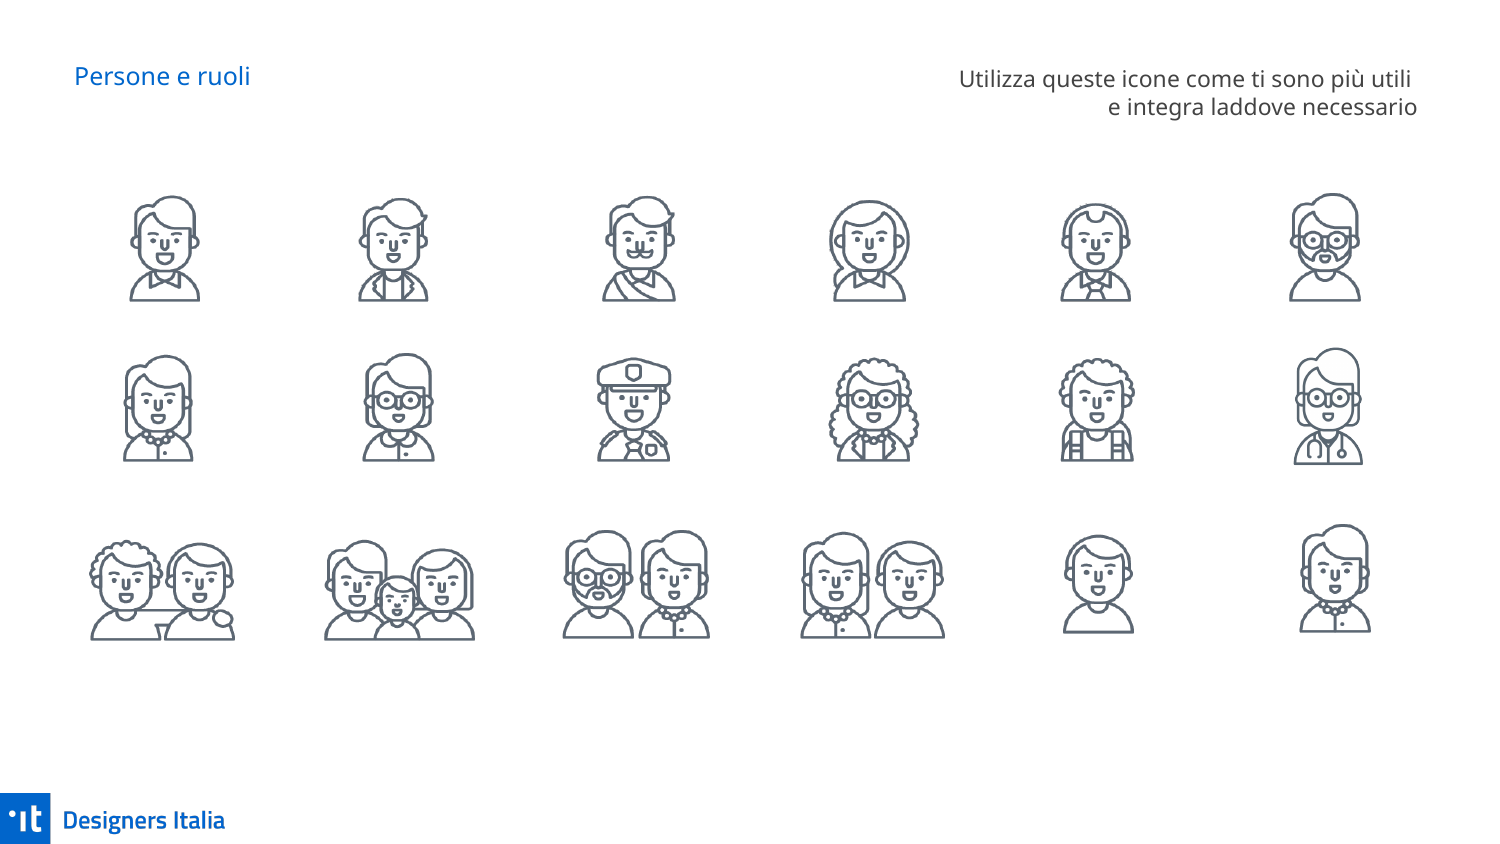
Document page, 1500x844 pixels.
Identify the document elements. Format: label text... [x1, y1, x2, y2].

picture [1263, 334, 1399, 470]
picture [1010, 506, 1189, 662]
picture [310, 514, 489, 669]
text_box Persone e ruoli [59, 52, 696, 99]
picture [548, 512, 726, 667]
picture [1010, 335, 1189, 490]
picture [318, 335, 497, 490]
picture [1010, 175, 1189, 330]
picture [72, 175, 251, 330]
picture [1235, 175, 1414, 330]
picture [782, 175, 961, 330]
picture [307, 175, 486, 330]
picture [543, 335, 722, 490]
picture [0, 793, 238, 844]
picture [1249, 506, 1428, 661]
picture [782, 335, 961, 490]
picture [547, 175, 726, 330]
picture [72, 335, 251, 490]
text_box Utilizza queste icone come ti sono più utili e integra laddove necessario [750, 49, 1434, 101]
picture [782, 512, 961, 667]
picture [72, 514, 251, 669]
